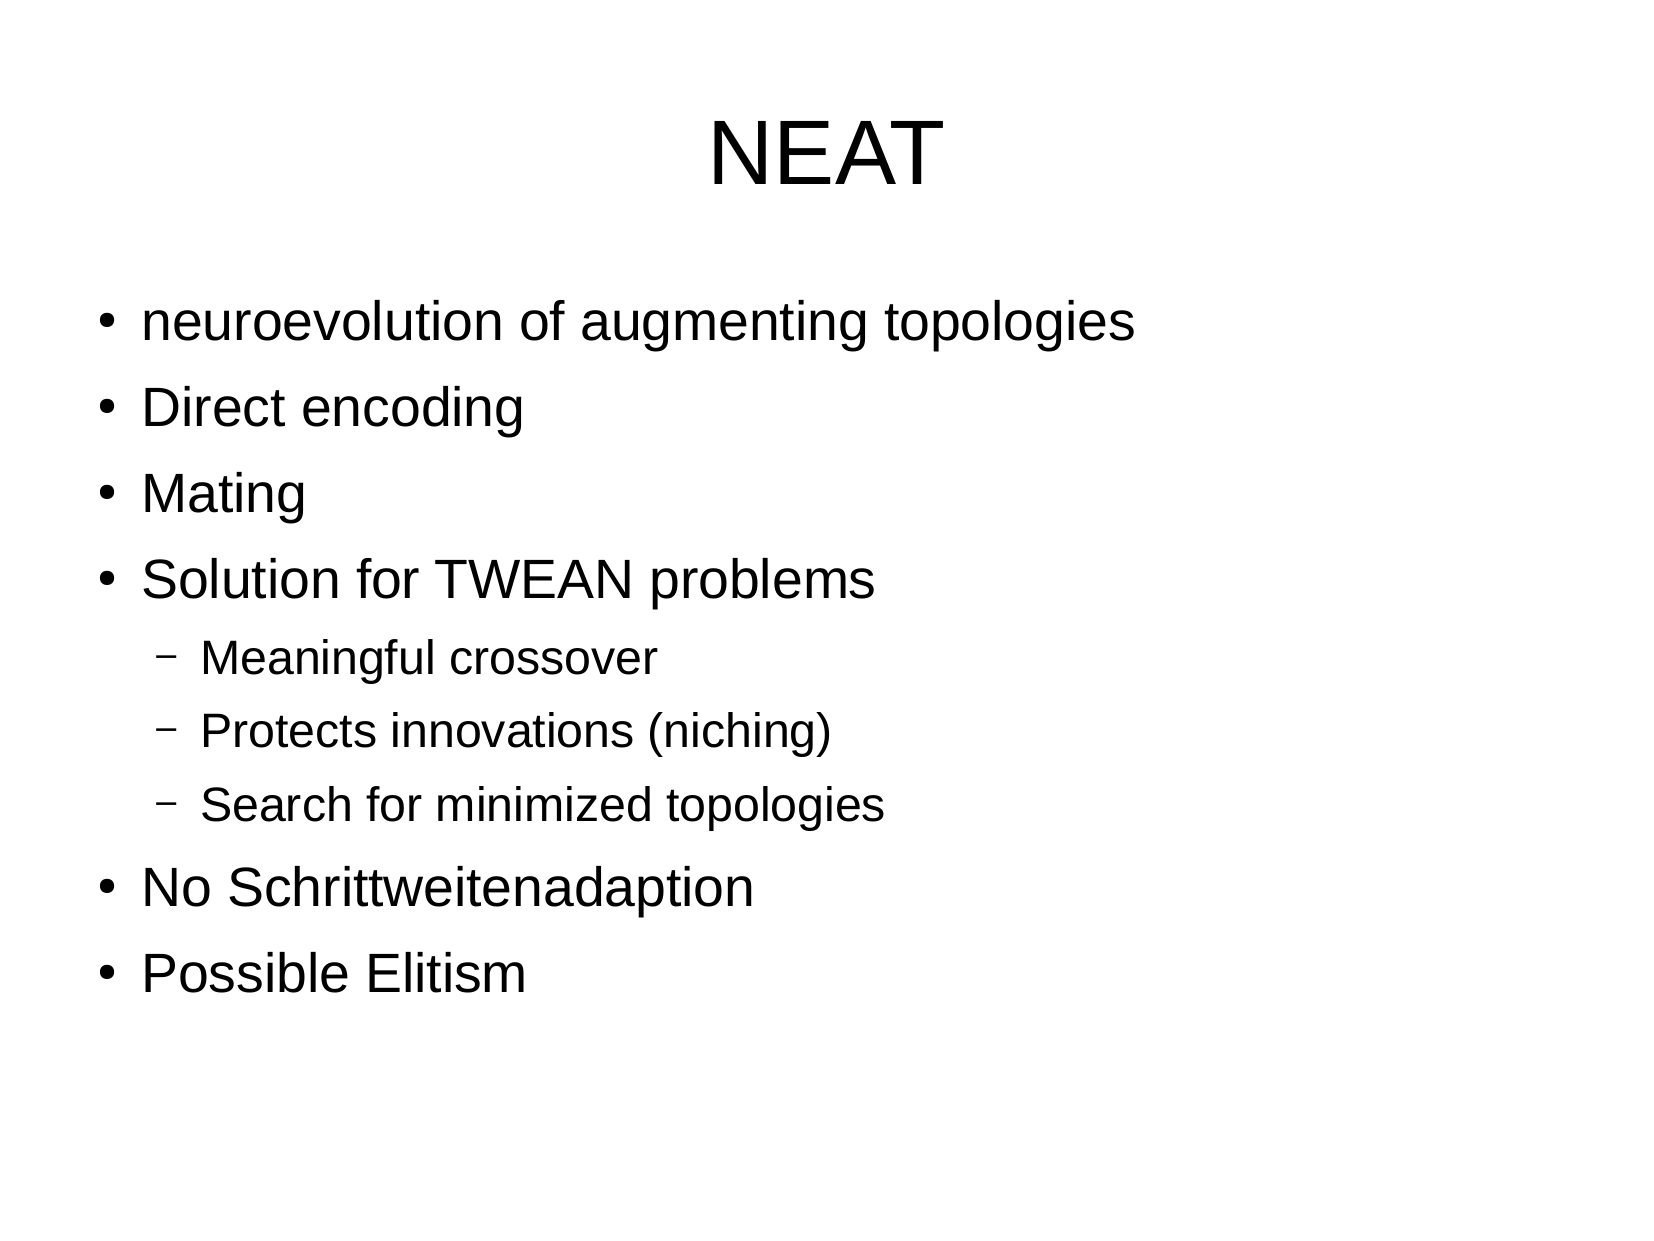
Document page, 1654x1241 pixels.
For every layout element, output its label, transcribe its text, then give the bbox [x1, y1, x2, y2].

title NEAT [82, 49, 1571, 257]
list neuroevolution of augmenting topologies Direct encoding Mating Solution for TWEAN problems Meaningful crossover Protects innovations (niching) Search for minimized topologies No Schrittweitenadaption Possible Elitism [82, 290, 1571, 1010]
